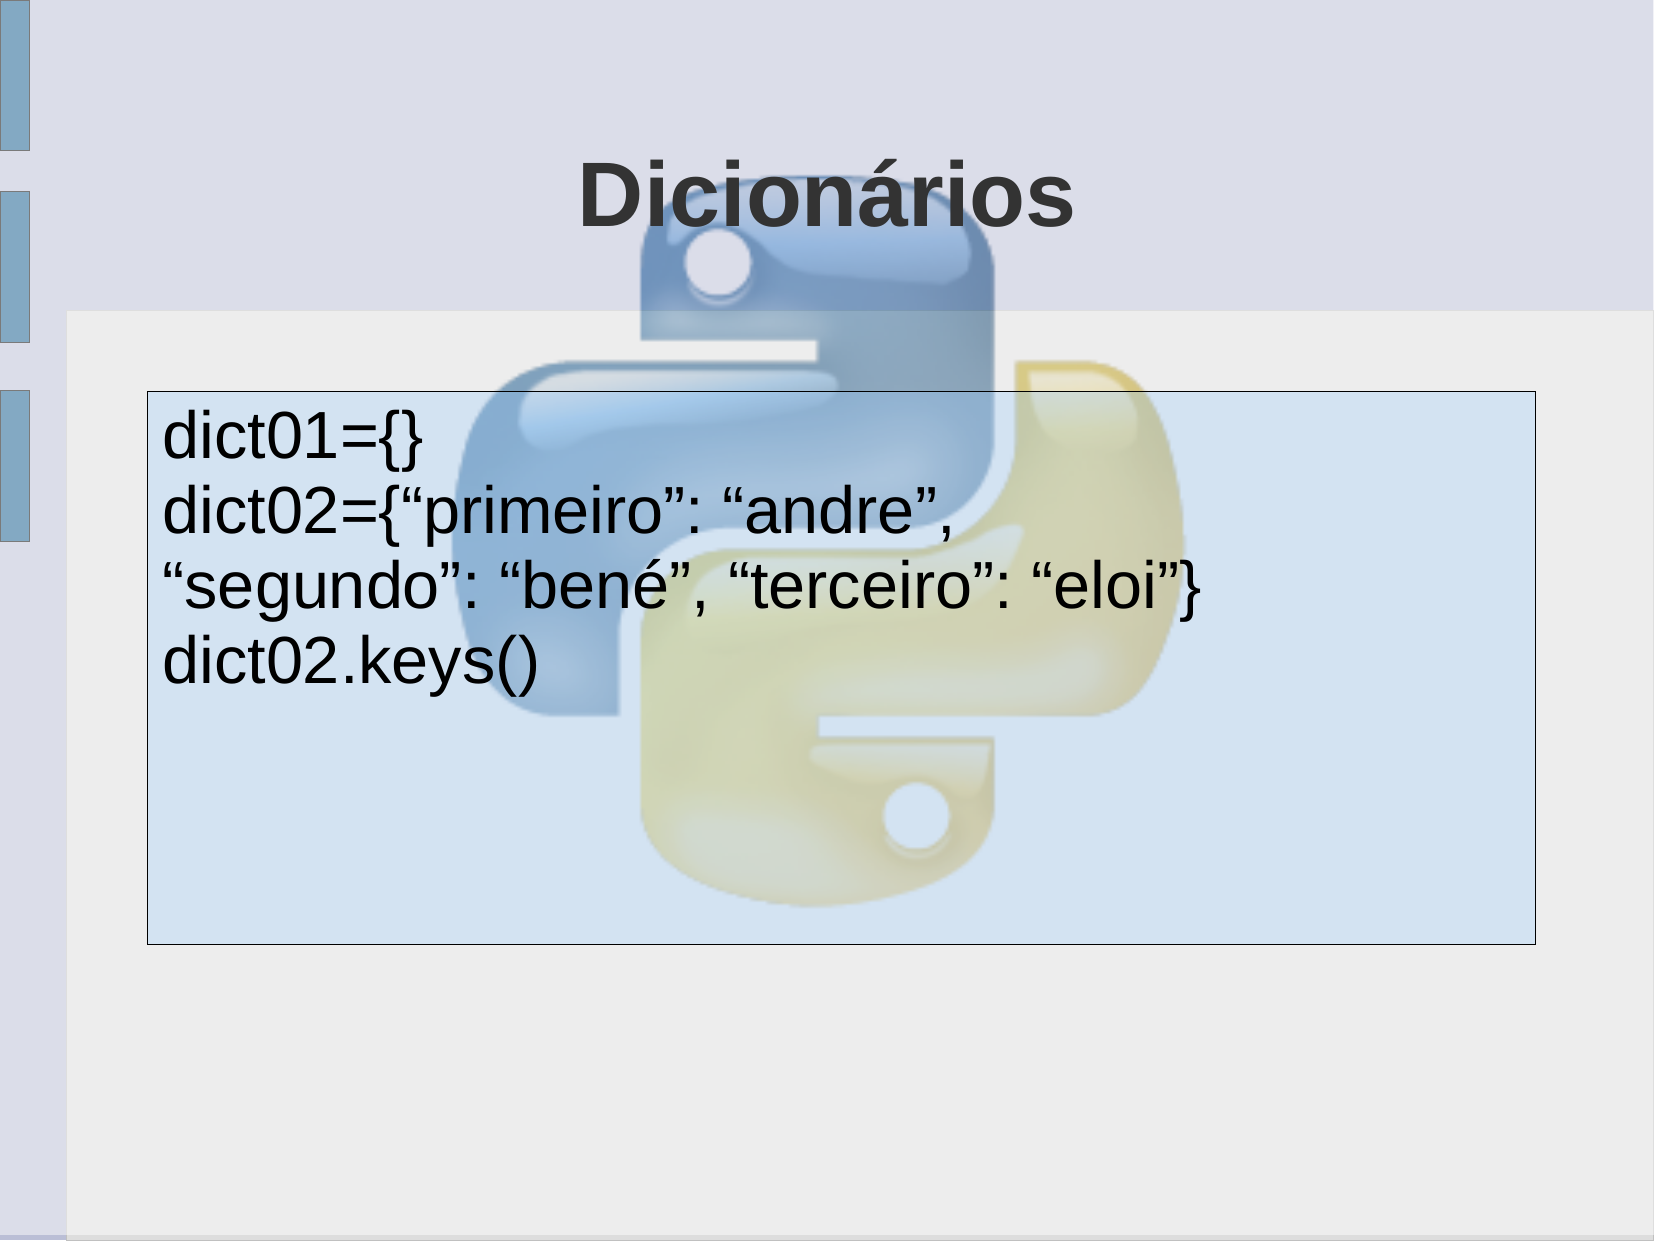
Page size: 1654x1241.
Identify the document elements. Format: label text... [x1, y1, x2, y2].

text_box dict01={} dict02={“primeiro”: “andre”, “segundo”: “bené”, “terceiro”: “eloi”} dict02.keys() [147, 391, 1536, 945]
picture [0, 0, 1654, 1235]
title Dicionários [121, 91, 1534, 299]
